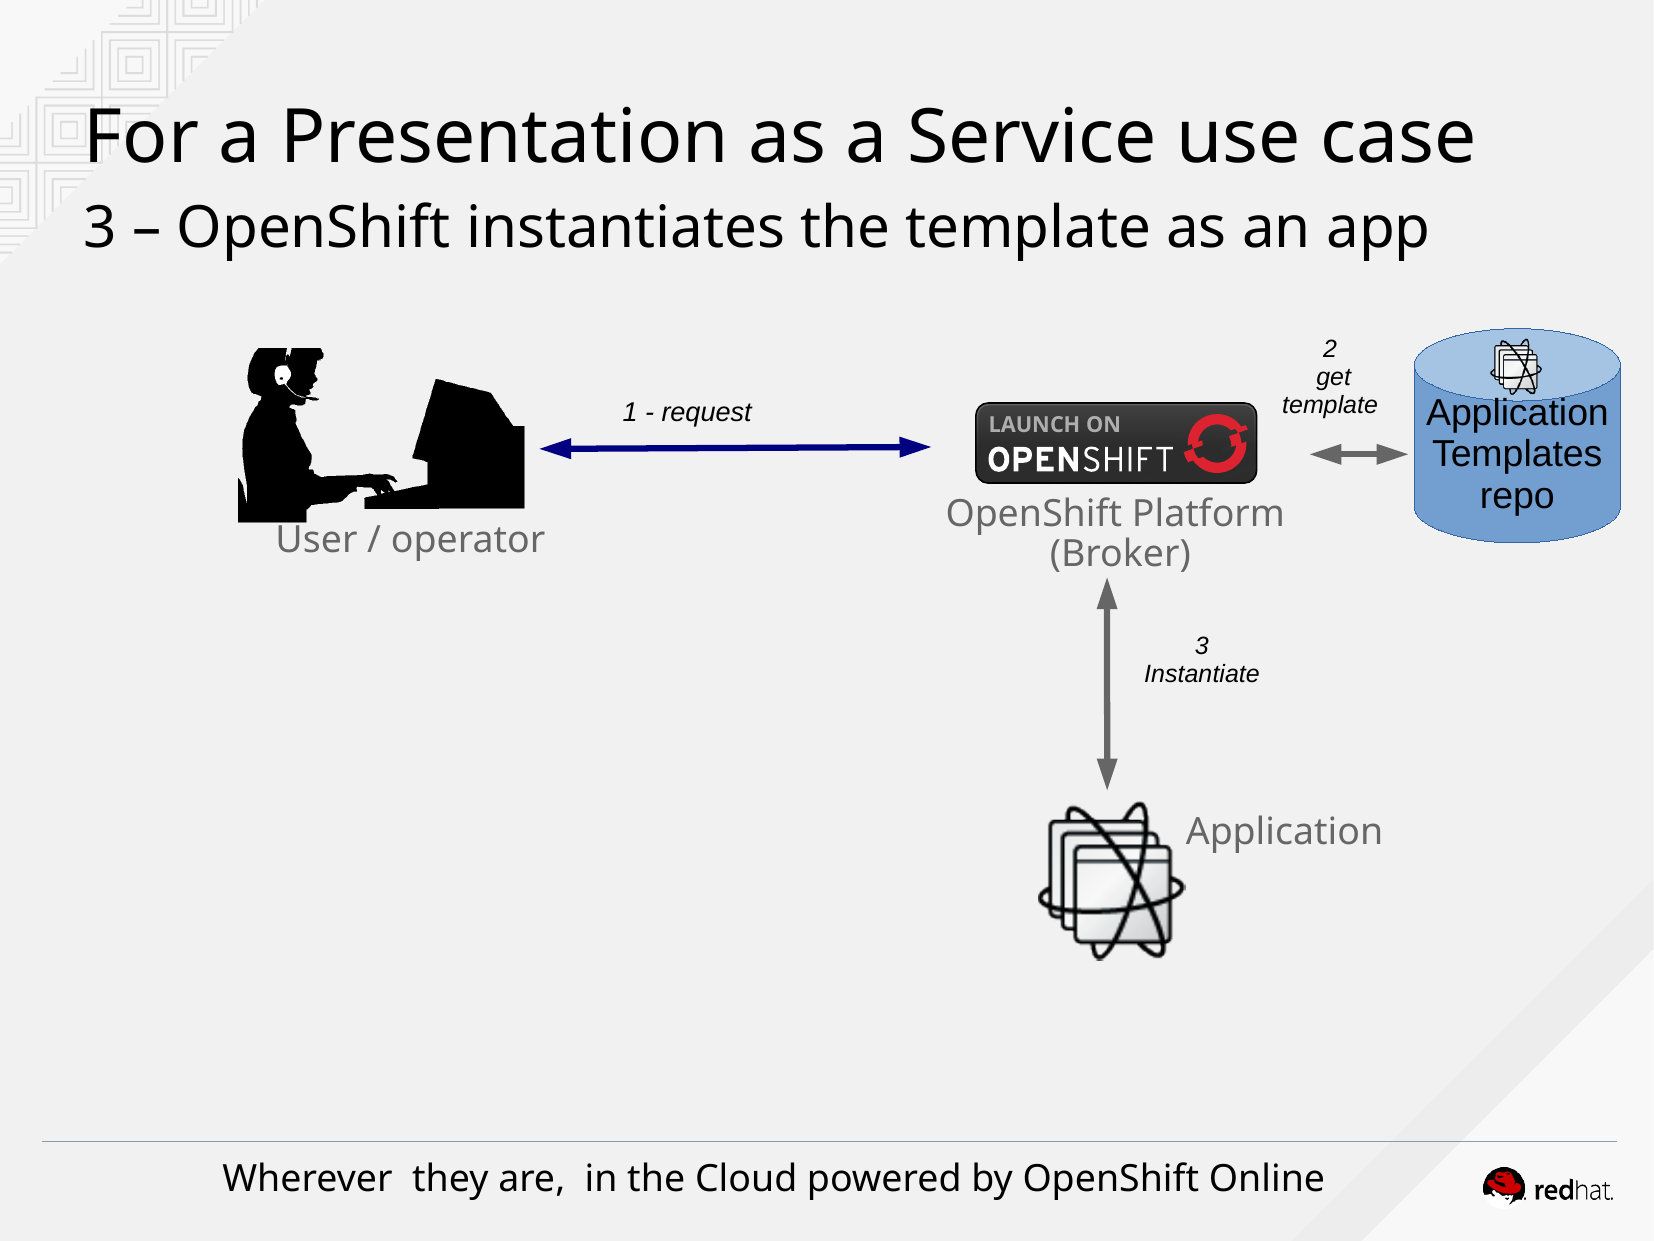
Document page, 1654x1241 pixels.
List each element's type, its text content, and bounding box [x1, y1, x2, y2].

text_box 1 - request [607, 389, 774, 435]
picture [0, 0, 1654, 1241]
text_box OpenShift Platform (Broker) [888, 491, 1352, 574]
text_box Wherever they are, in the Cloud powered by OpenShift Online [103, 1143, 1443, 1213]
text_box Application Templates repo [1414, 369, 1621, 543]
text_box For a Presentation as a Service use case 3 – OpenShift instantiates the template as an app [69, 15, 1591, 272]
text_box 2 get template [1267, 327, 1393, 427]
text_box User / operator [179, 497, 642, 580]
text_box Application [1186, 829, 1517, 911]
text_box 3 Instantiate [1122, 623, 1288, 695]
